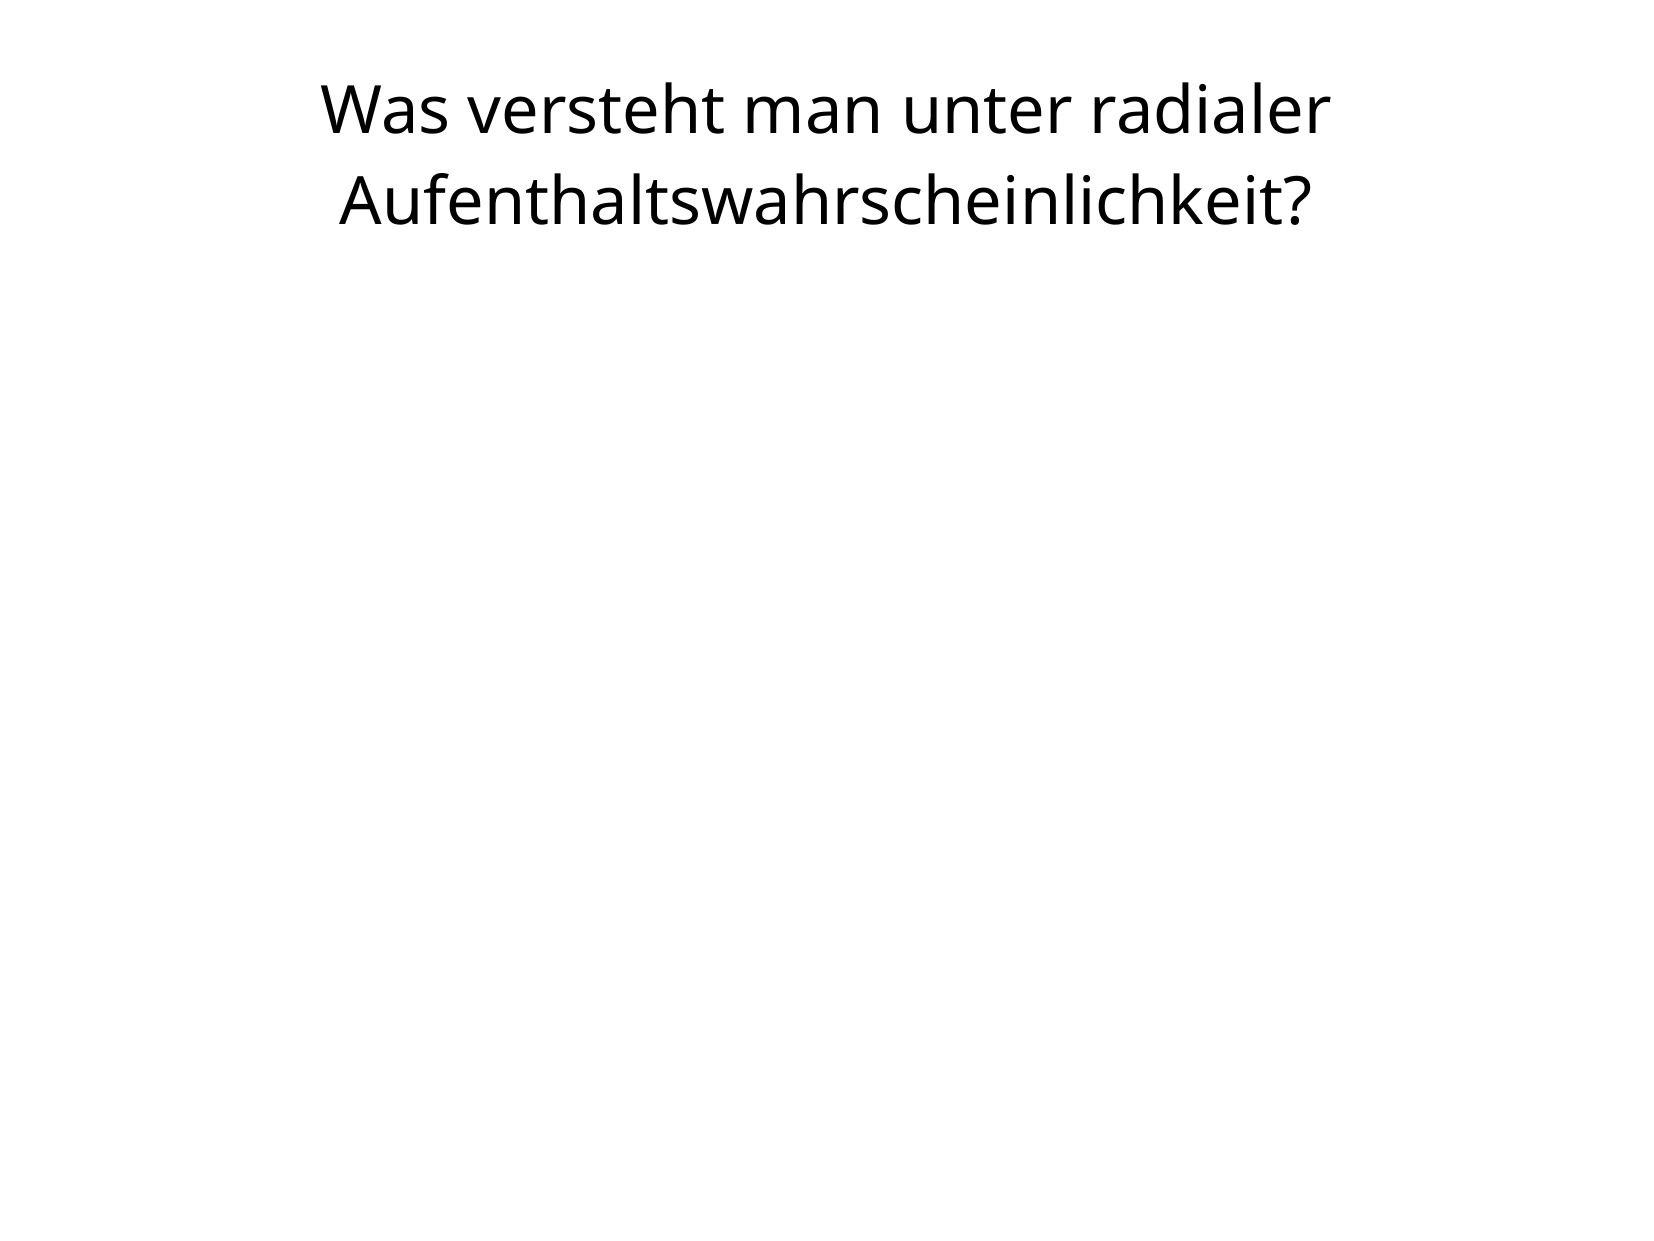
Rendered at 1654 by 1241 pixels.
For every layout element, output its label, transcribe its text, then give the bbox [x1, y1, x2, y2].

title Was versteht man unter radialer Aufenthaltswahrscheinlichkeit? [82, 49, 1571, 257]
